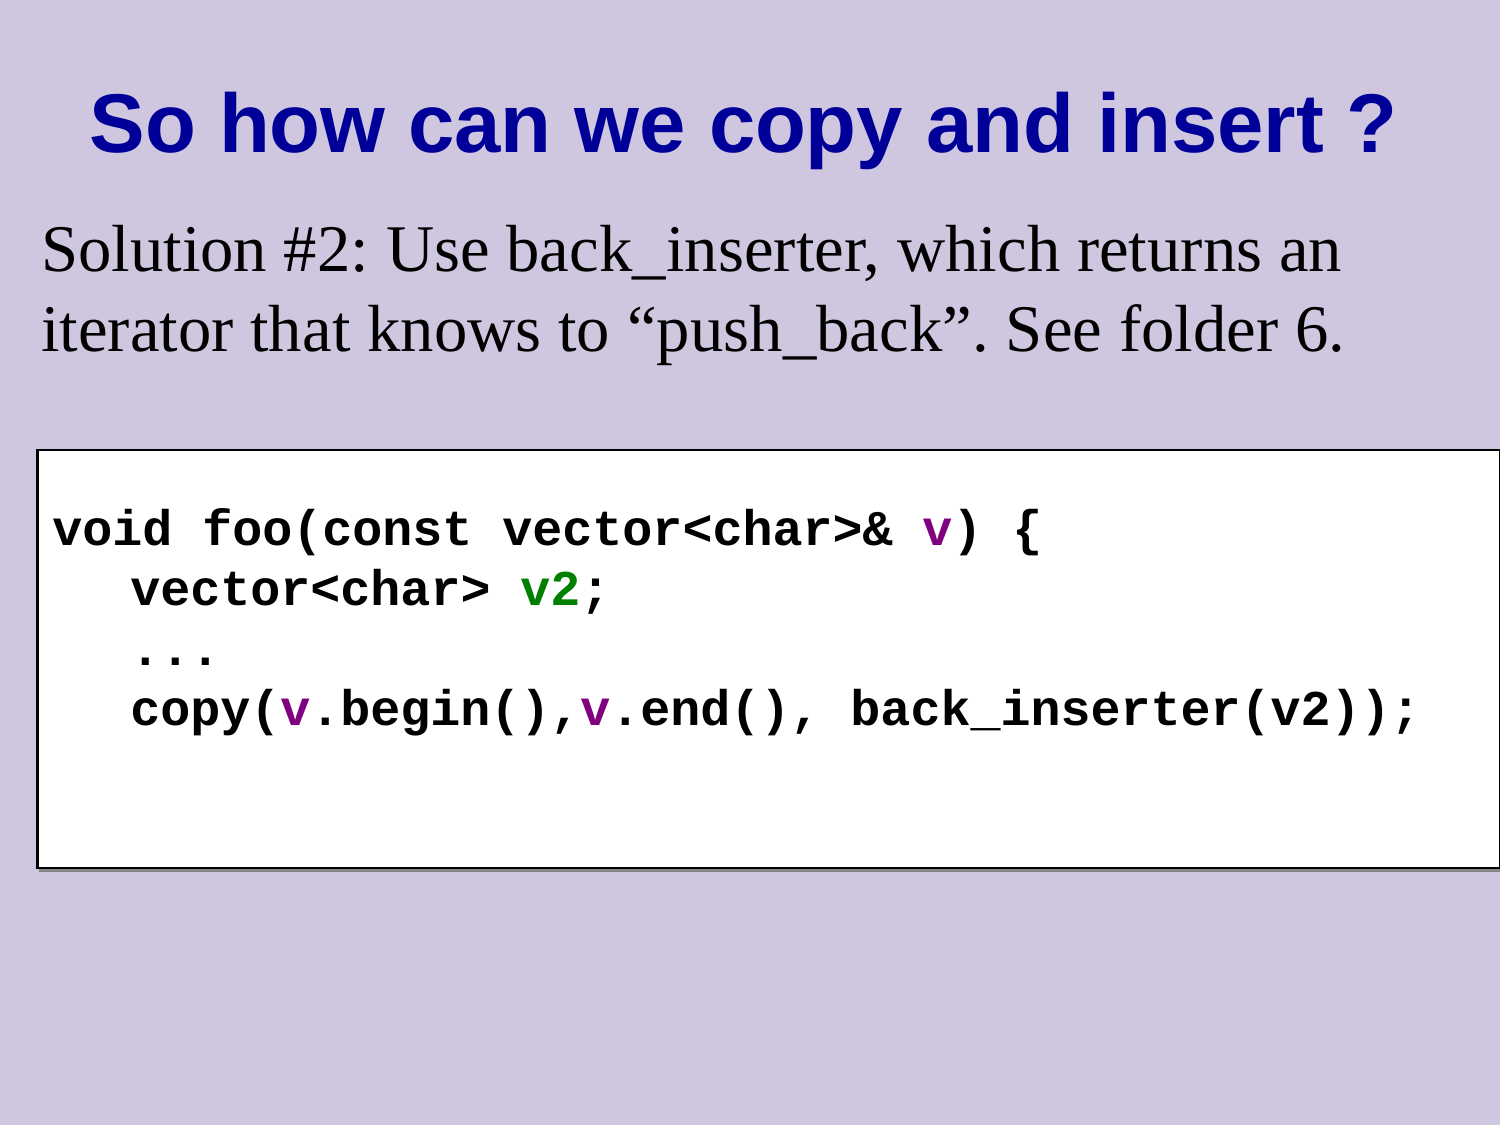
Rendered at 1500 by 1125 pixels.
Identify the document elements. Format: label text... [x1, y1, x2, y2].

text_box void foo(const vector<char>& v) { vector<char> v2; ... copy(v.begin(),v.end(), back_inserter(v2)); [37, 487, 1500, 900]
title So how can we copy and insert ? [75, 17, 1468, 220]
text_box [37, 449, 1500, 487]
text_box Solution #2: Use back_inserter, which returns an iterator that knows to “push_back”. See folder 6. [26, 37, 1388, 453]
